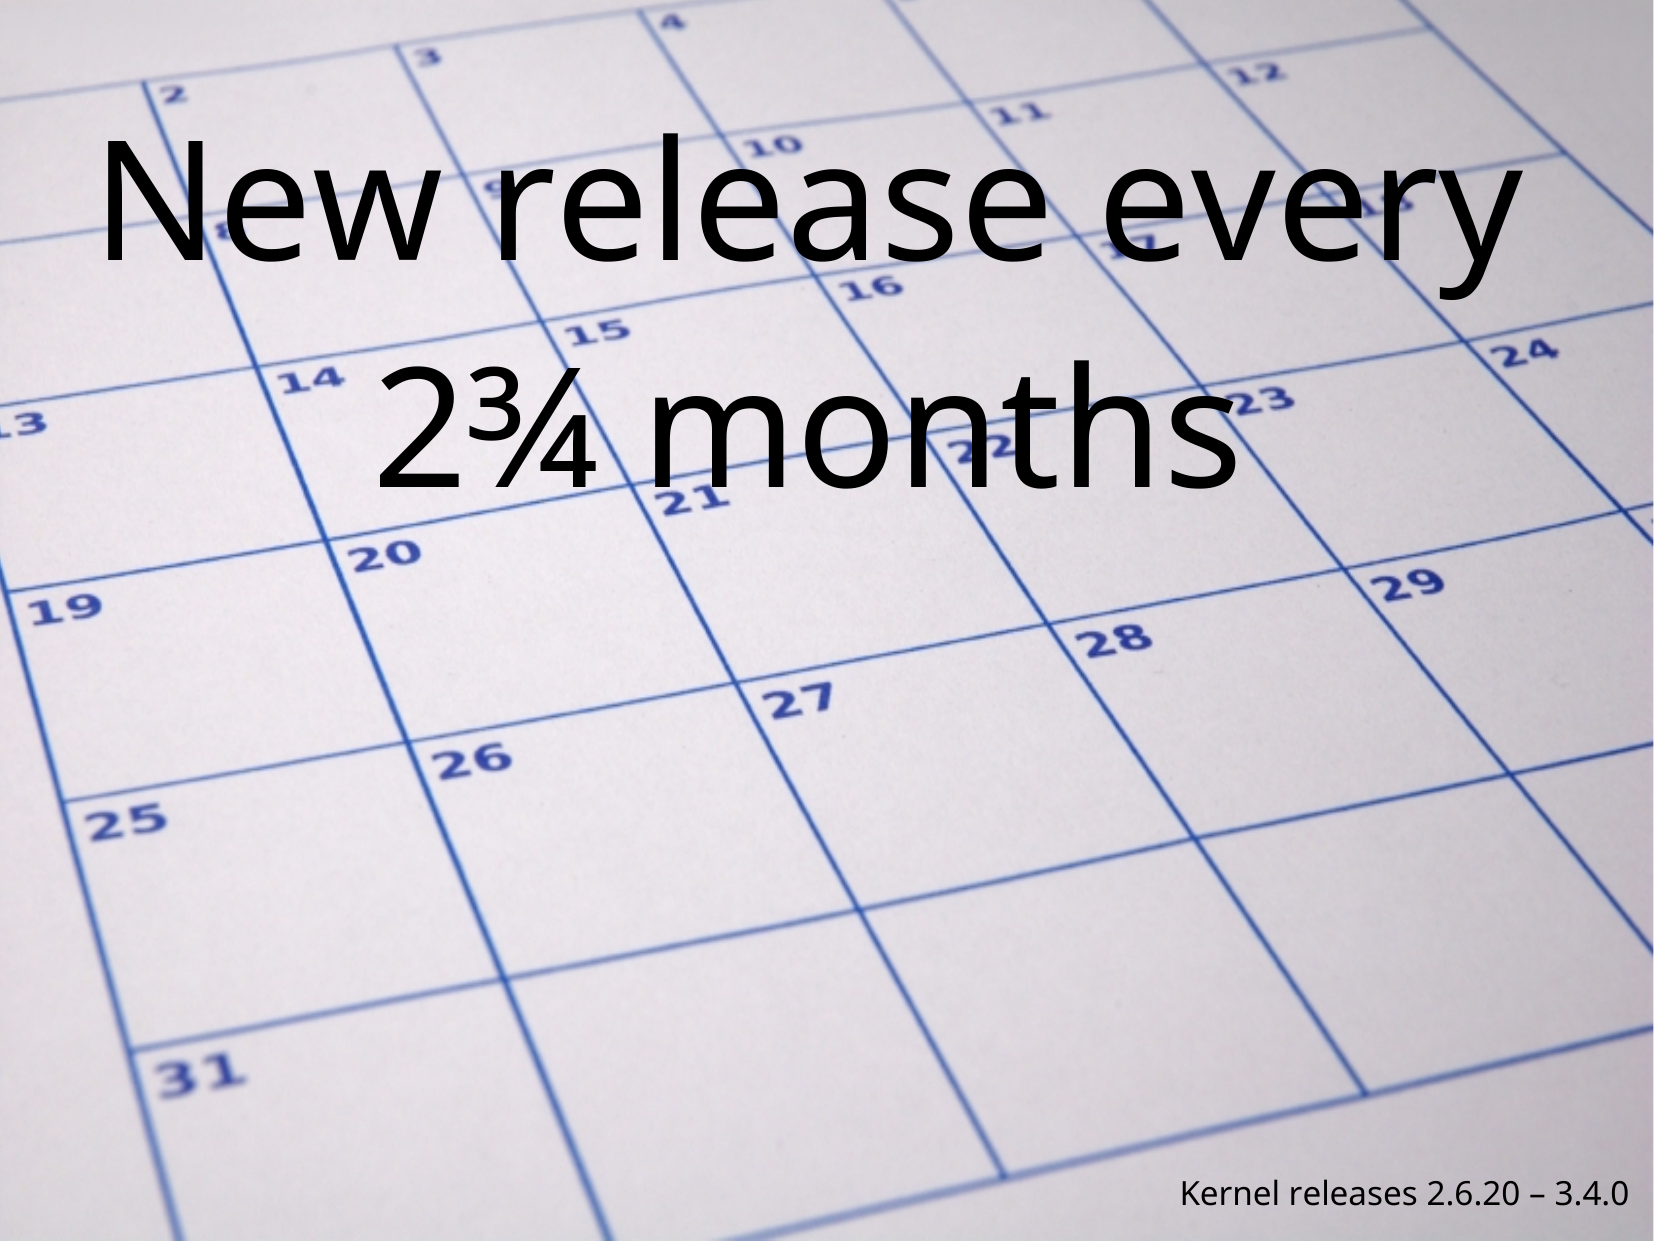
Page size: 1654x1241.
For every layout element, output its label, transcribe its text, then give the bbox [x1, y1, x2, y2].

text_box New release every 2¾ months [77, 75, 1576, 491]
picture [0, 0, 1654, 1241]
text_box Kernel releases 2.6.20 – 3.4.0 [1164, 1162, 1652, 1218]
